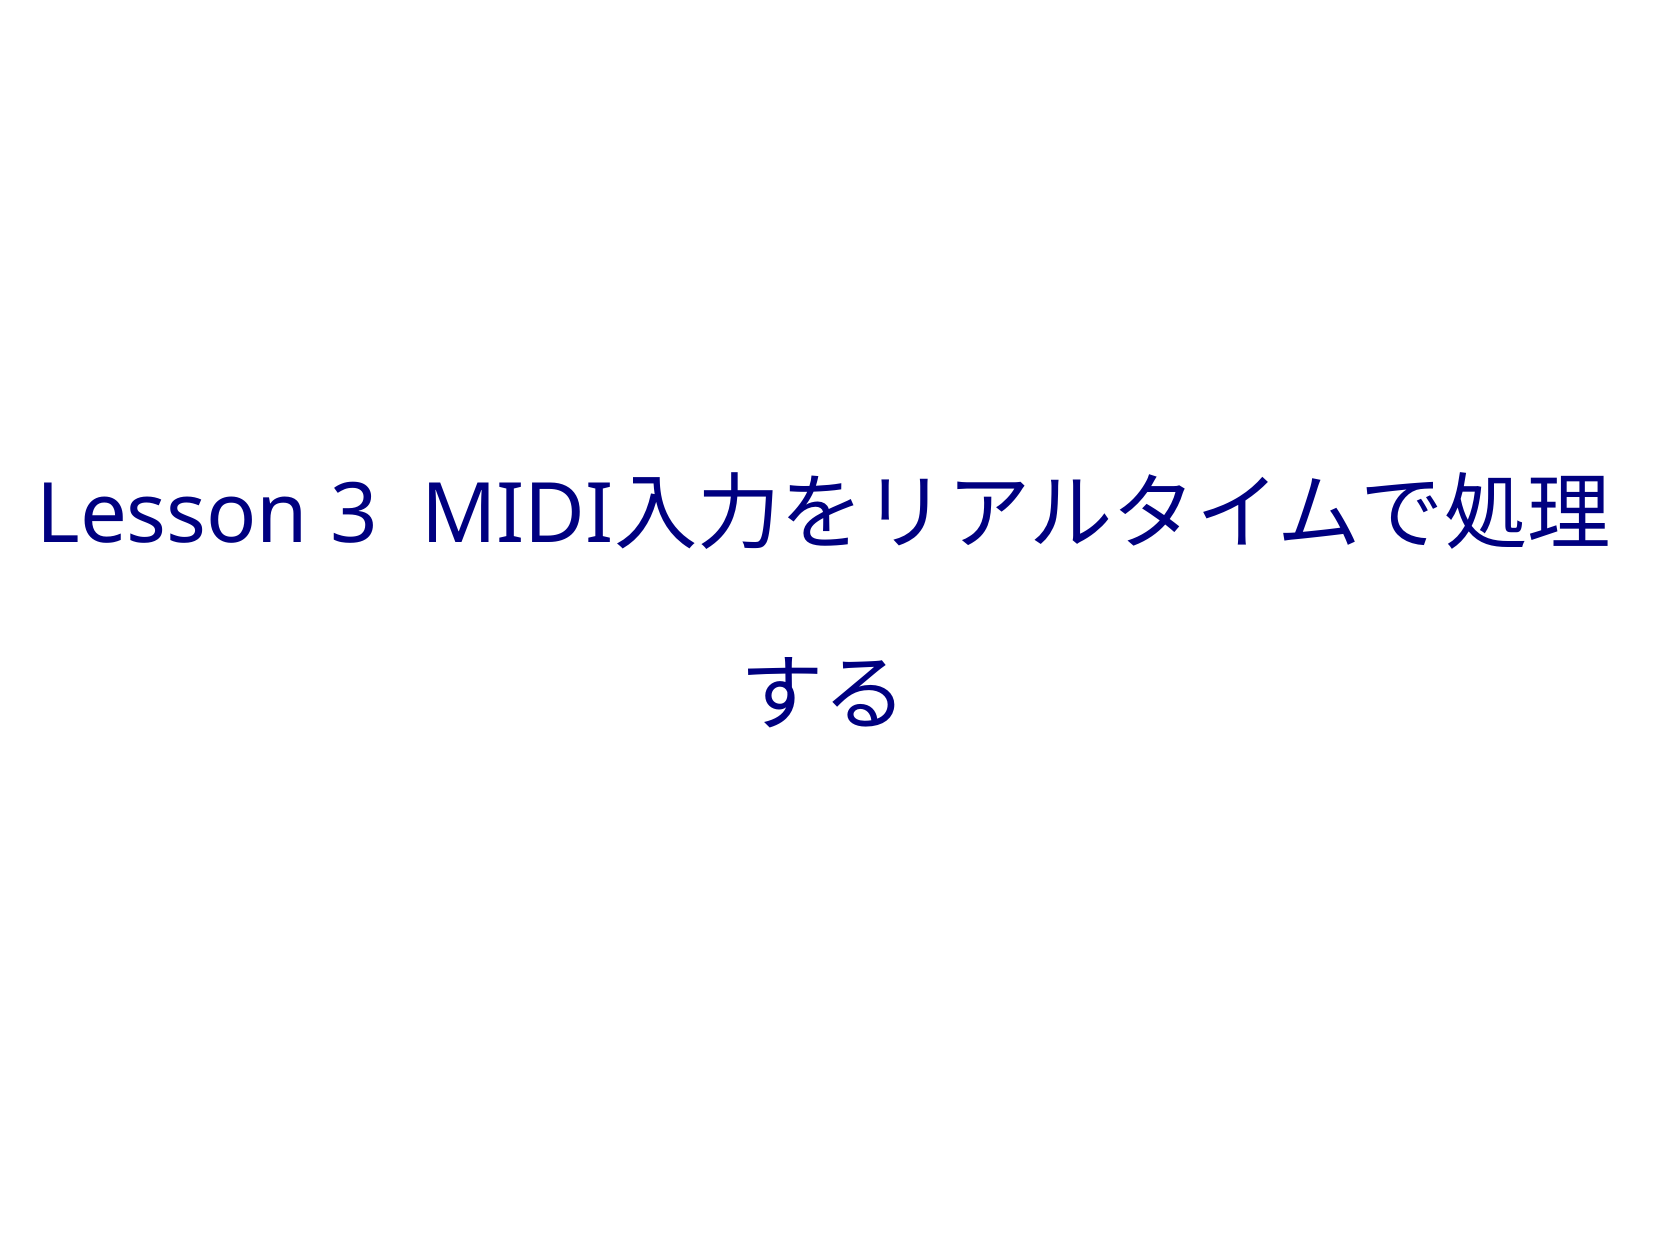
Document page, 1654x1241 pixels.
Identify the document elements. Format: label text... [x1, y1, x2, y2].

title Lesson 3 MIDI入力をリアルタイムで処理する [17, 454, 1630, 679]
